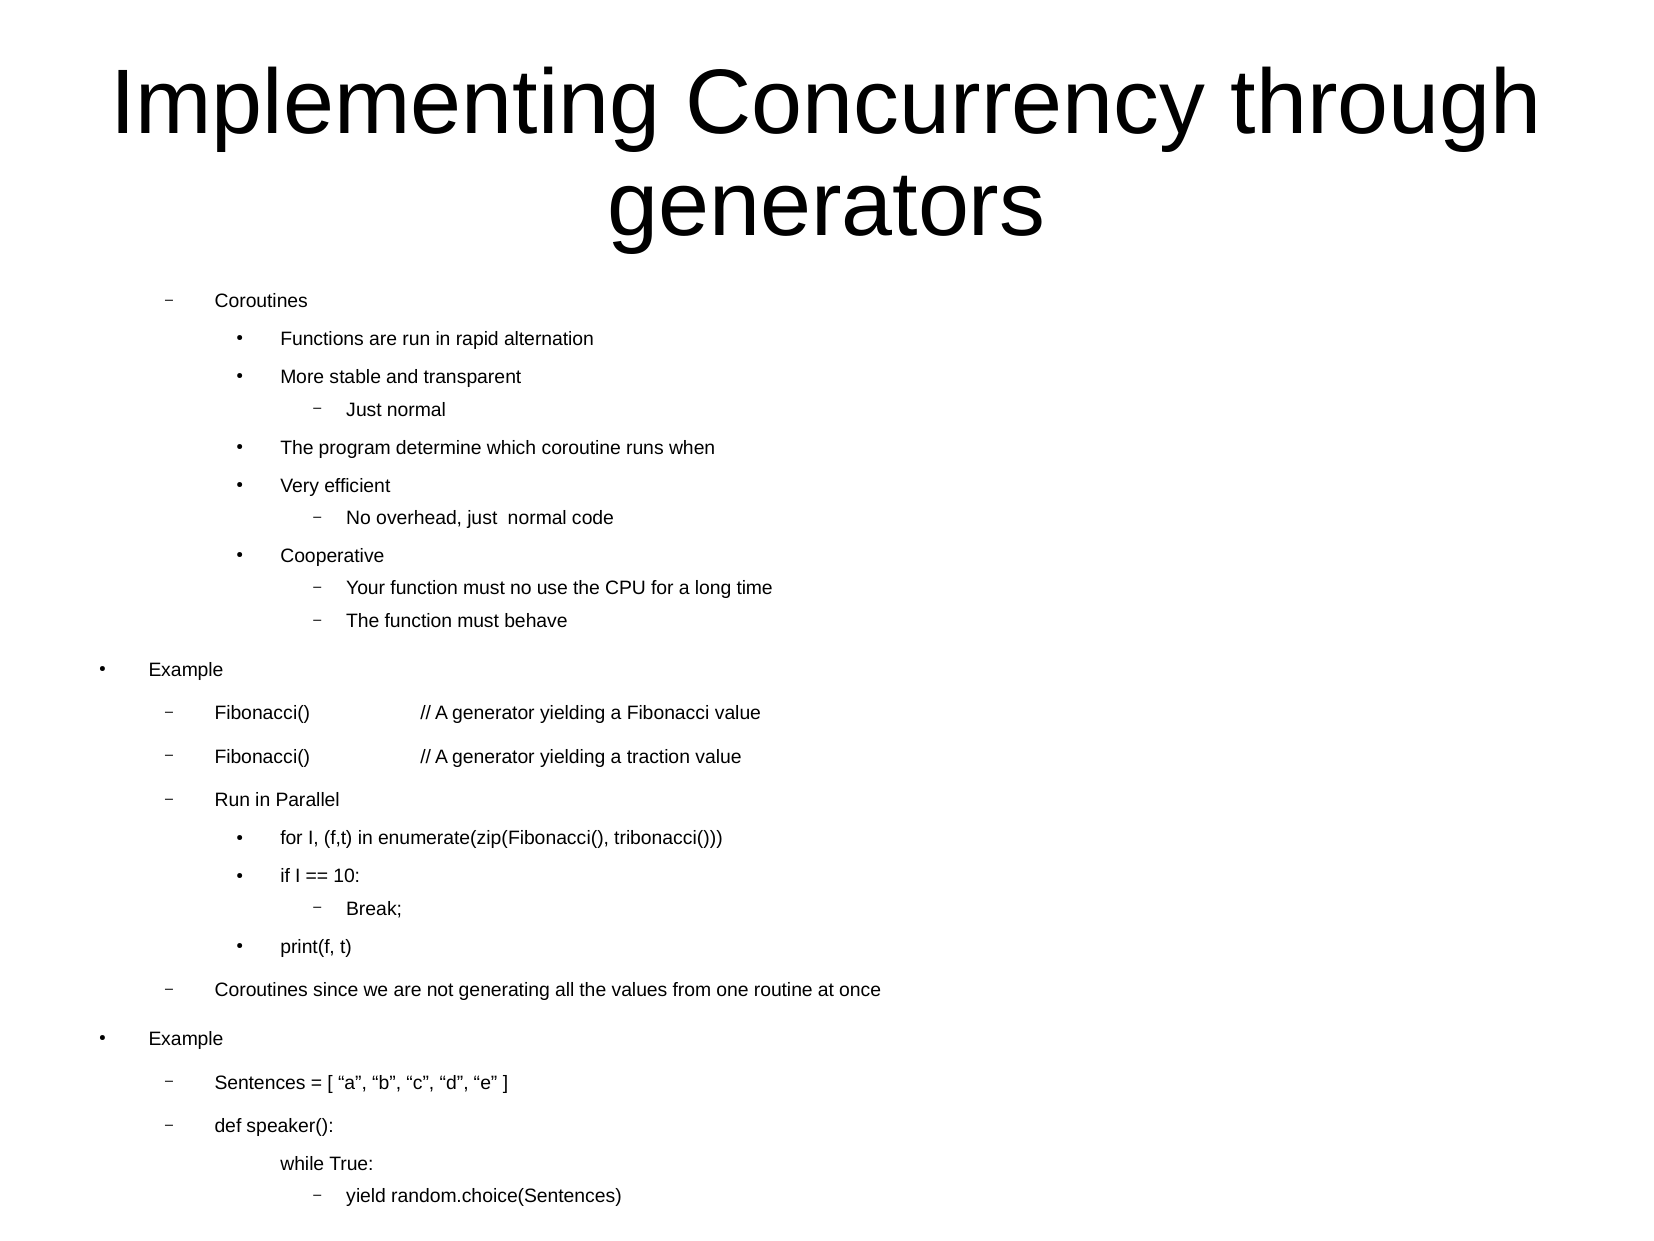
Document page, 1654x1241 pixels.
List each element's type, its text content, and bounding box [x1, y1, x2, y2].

list Coroutines Functions are run in rapid alternation More stable and transparent Just normal The program determine which coroutine runs when Very efficient No overhead, just normal code Cooperative Your function must no use the CPU for a long time The function must behave Example Fibonacci() // A generator yielding a Fibonacci value Fibonacci() // A generator yielding a traction value Run in Parallel for I, (f,t) in enumerate(zip(Fibonacci(), tribonacci())) if I == 10: Break; print(f, t) Coroutines since we are not generating all the values from one routine at once Example Sentences = [ “a”, “b”, “c”, “d”, “e” ] def speaker(): while True: yield random.choice(Sentences) [82, 290, 1571, 1217]
title Implementing Concurrency through generators [82, 49, 1571, 257]
